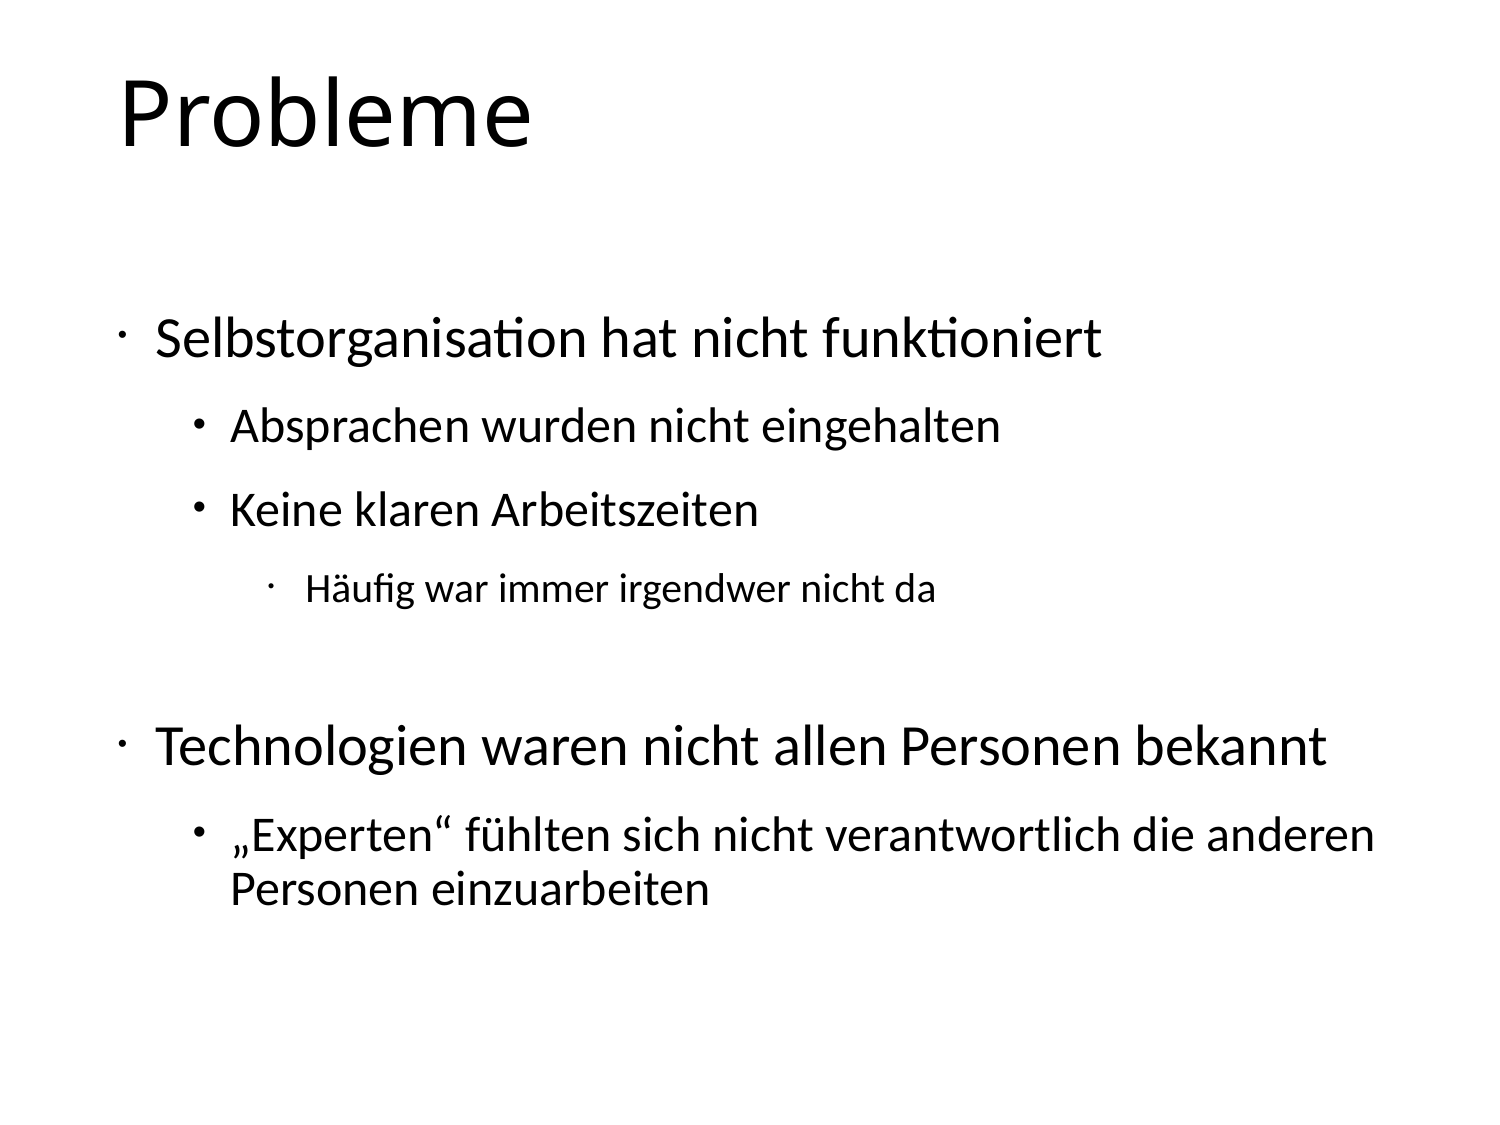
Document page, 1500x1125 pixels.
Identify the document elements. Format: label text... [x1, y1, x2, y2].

title Probleme [103, 59, 1397, 278]
list Selbstorganisation hat nicht funktioniert Absprachen wurden nicht eingehalten Keine klaren Arbeitszeiten Häufig war immer irgendwer nicht da Technologien waren nicht allen Personen bekannt „Experten“ fühlten sich nicht verantwortlich die anderen Personen einzuarbeiten [103, 299, 1397, 1014]
